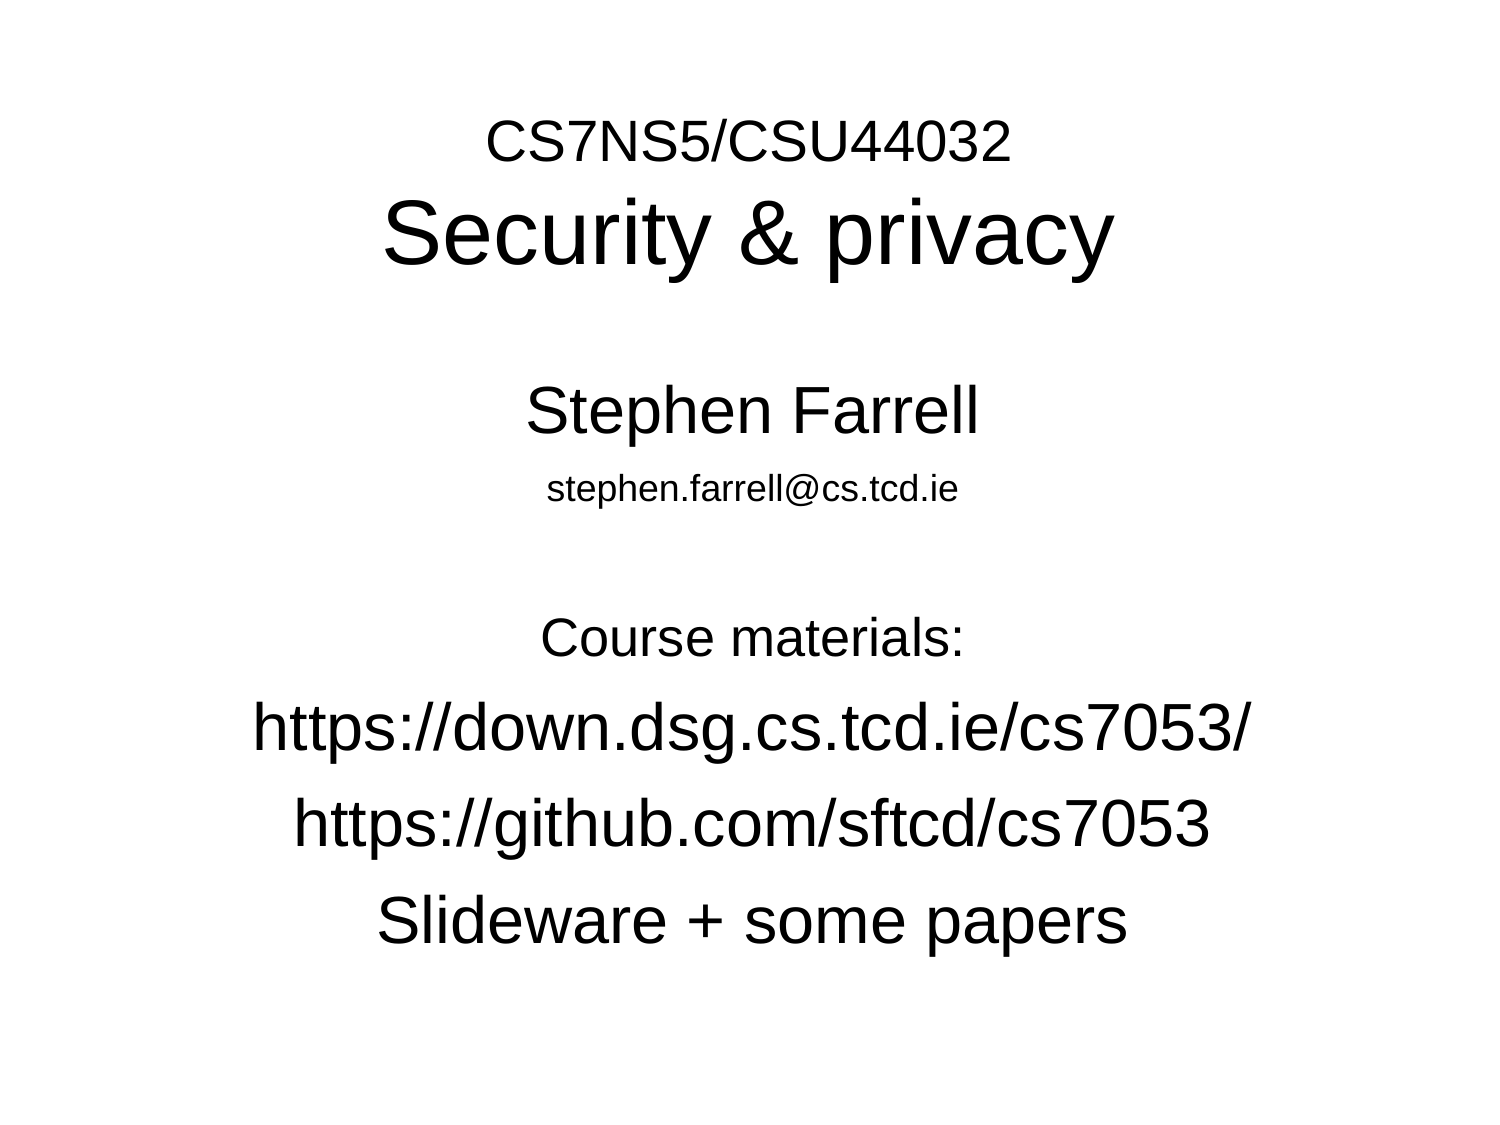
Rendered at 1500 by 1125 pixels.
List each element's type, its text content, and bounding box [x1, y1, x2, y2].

subtitle Stephen Farrell stephen.farrell@cs.tcd.ie Course materials: https://down.dsg.cs.tcd.ie/cs7053/ https://github.com/sftcd/cs7053 Slideware + some papers [112, 332, 1387, 992]
title CS7NS5/CSU44032 Security & privacy [112, 75, 1387, 311]
